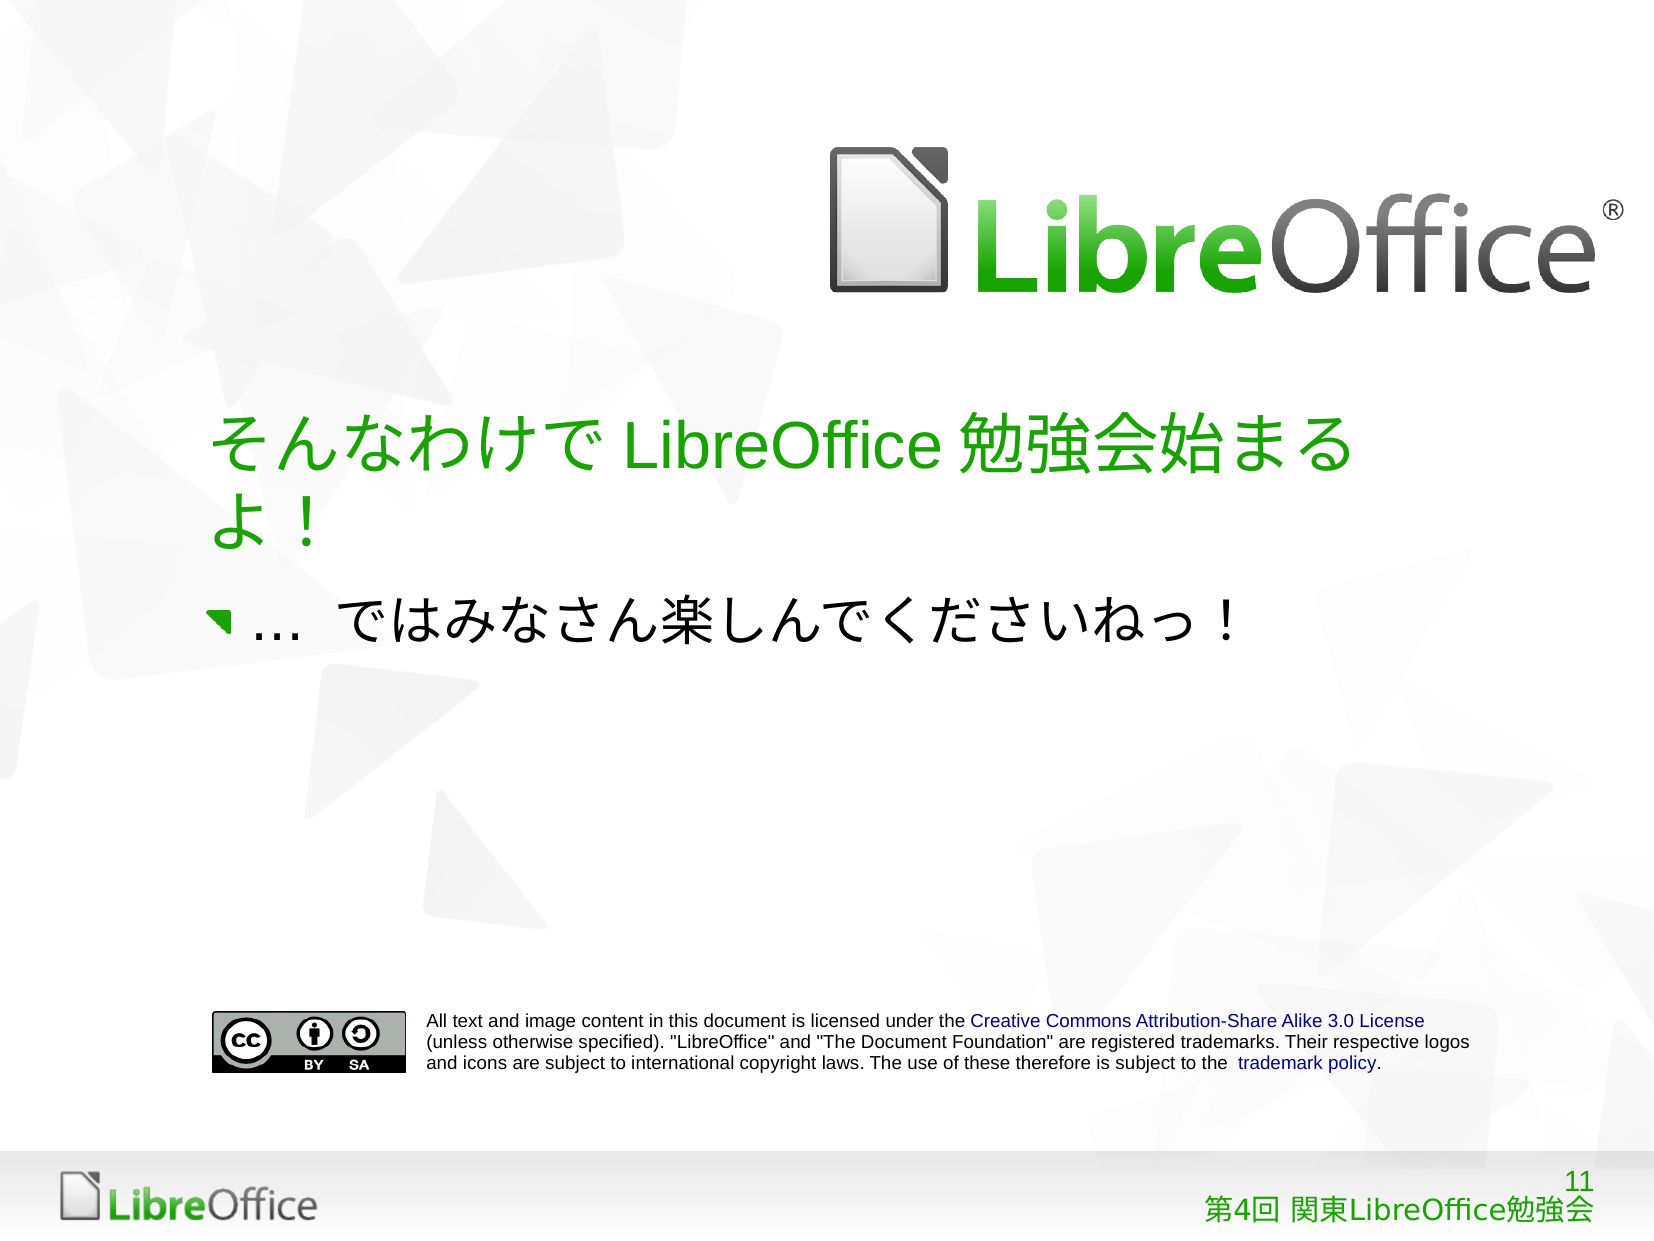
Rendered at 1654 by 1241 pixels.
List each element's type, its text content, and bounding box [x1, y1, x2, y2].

picture [212, 1011, 406, 1073]
title そんなわけでLibreOffice勉強会始まるよ！ [206, 395, 1477, 573]
picture [41, 1152, 337, 1240]
picture [0, 0, 1654, 930]
list … ではみなさん楽しんでくださいねっ！ [206, 590, 1477, 945]
picture [915, 548, 1654, 1169]
